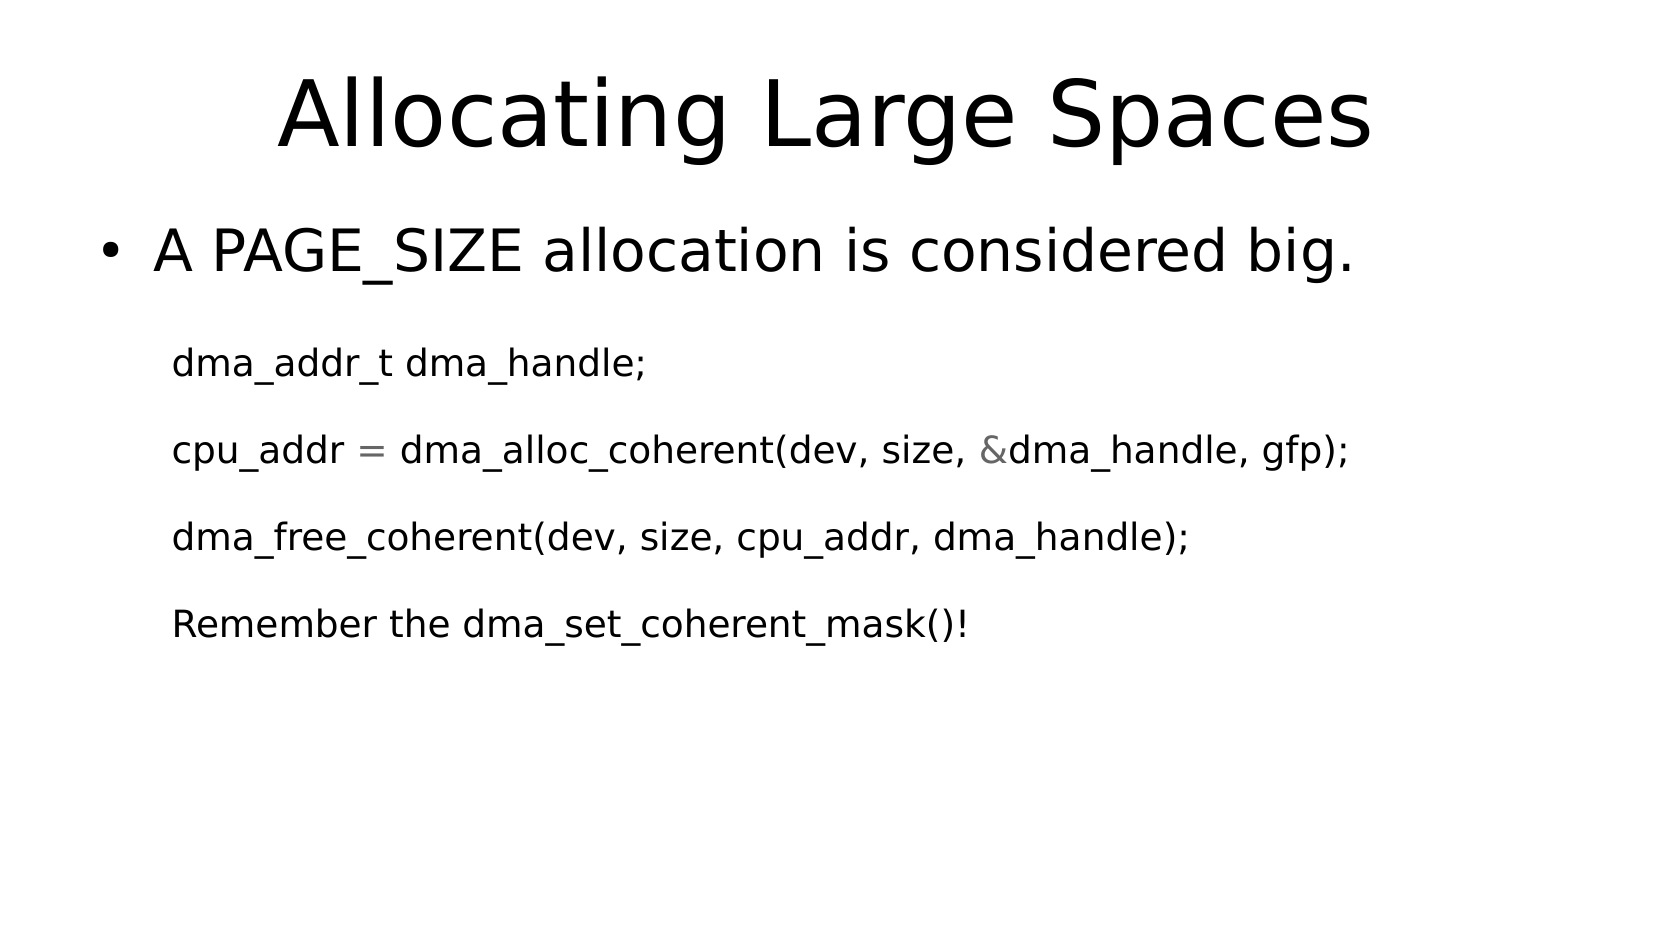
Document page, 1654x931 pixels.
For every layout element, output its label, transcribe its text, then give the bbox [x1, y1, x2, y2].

list A PAGE_SIZE allocation is considered big. [82, 217, 1571, 758]
text_box dma_addr_t dma_handle; cpu_addr = dma_alloc_coherent(dev, size, &dma_handle, gfp); dma_free_coherent(dev, size, cpu_addr, dma_handle); Remember the dma_set_coherent_mask()! [156, 334, 1365, 655]
title Allocating Large Spaces [82, 37, 1571, 193]
